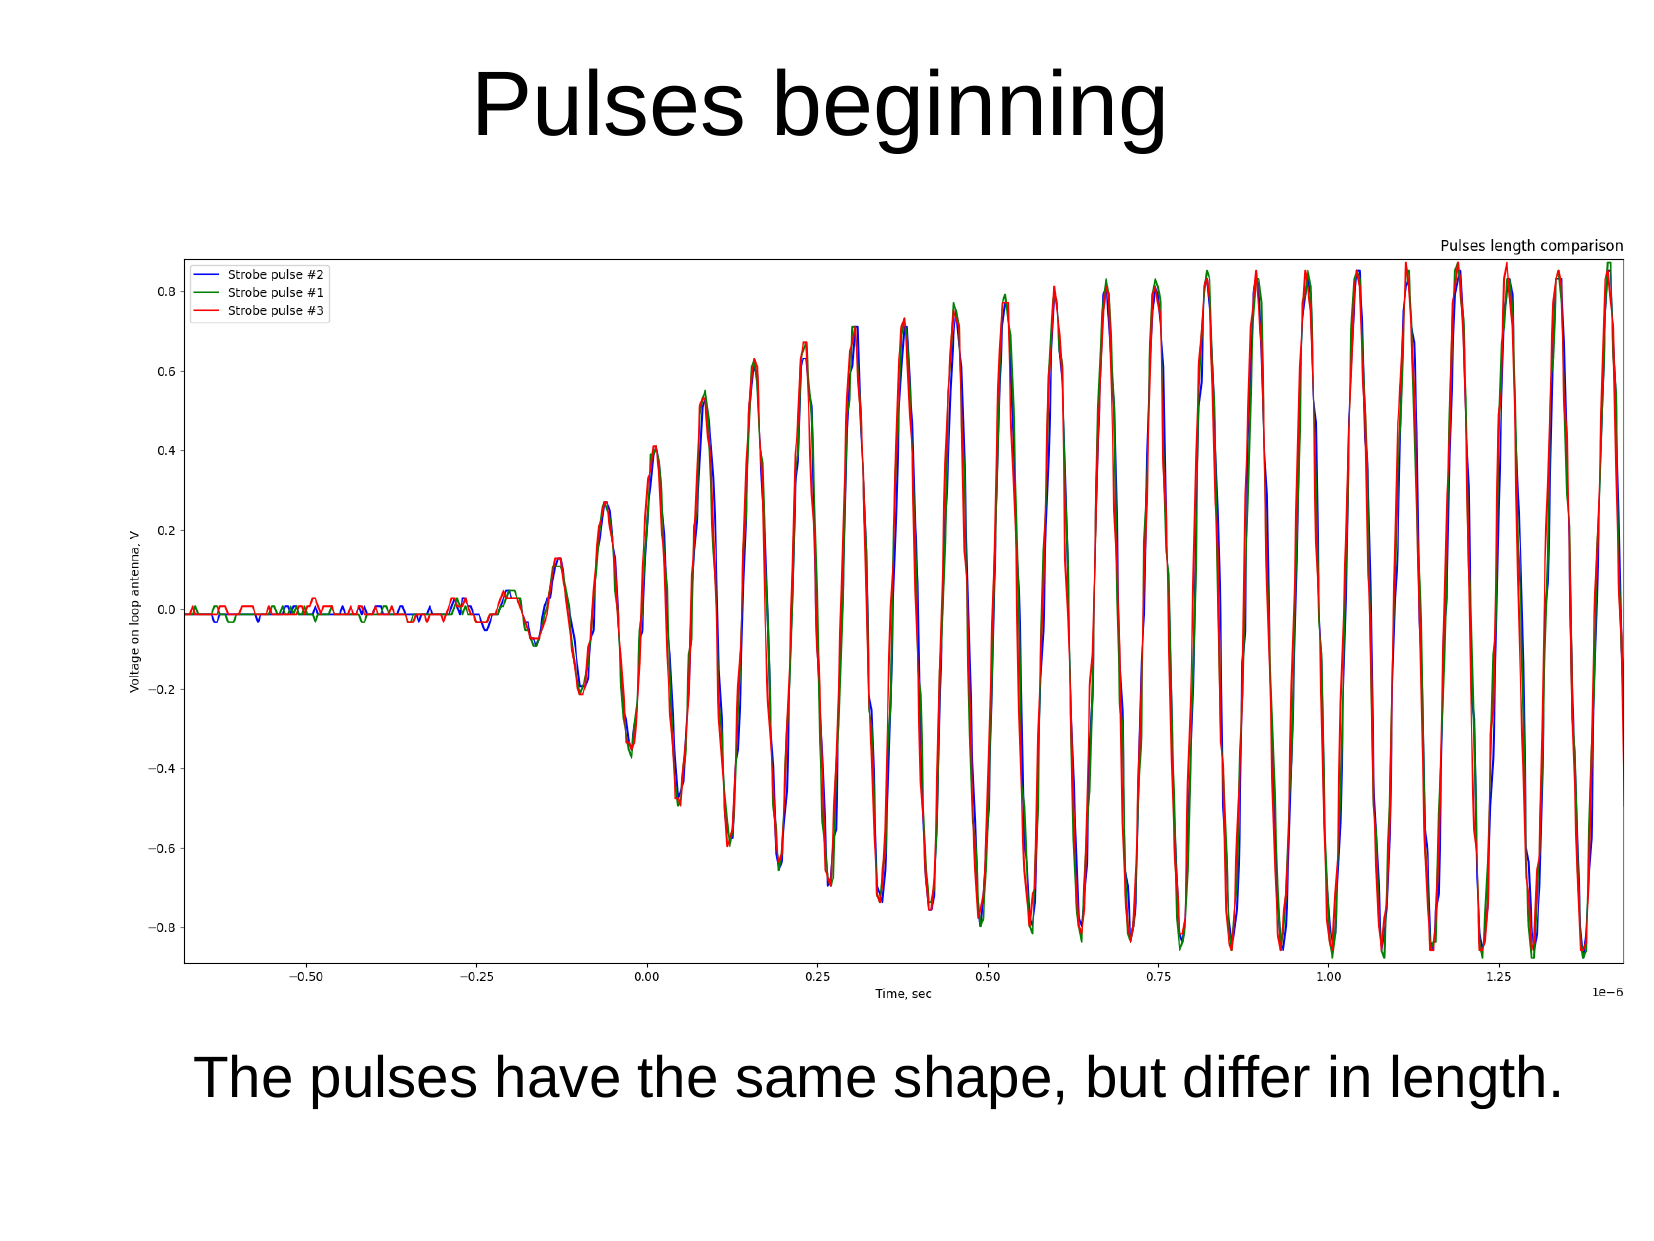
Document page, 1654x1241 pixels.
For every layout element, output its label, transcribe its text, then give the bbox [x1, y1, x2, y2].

picture [5, 206, 1654, 1044]
title The pulses have the same shape, but differ in length. [135, 974, 1625, 1182]
title Pulses beginning [76, 0, 1565, 206]
